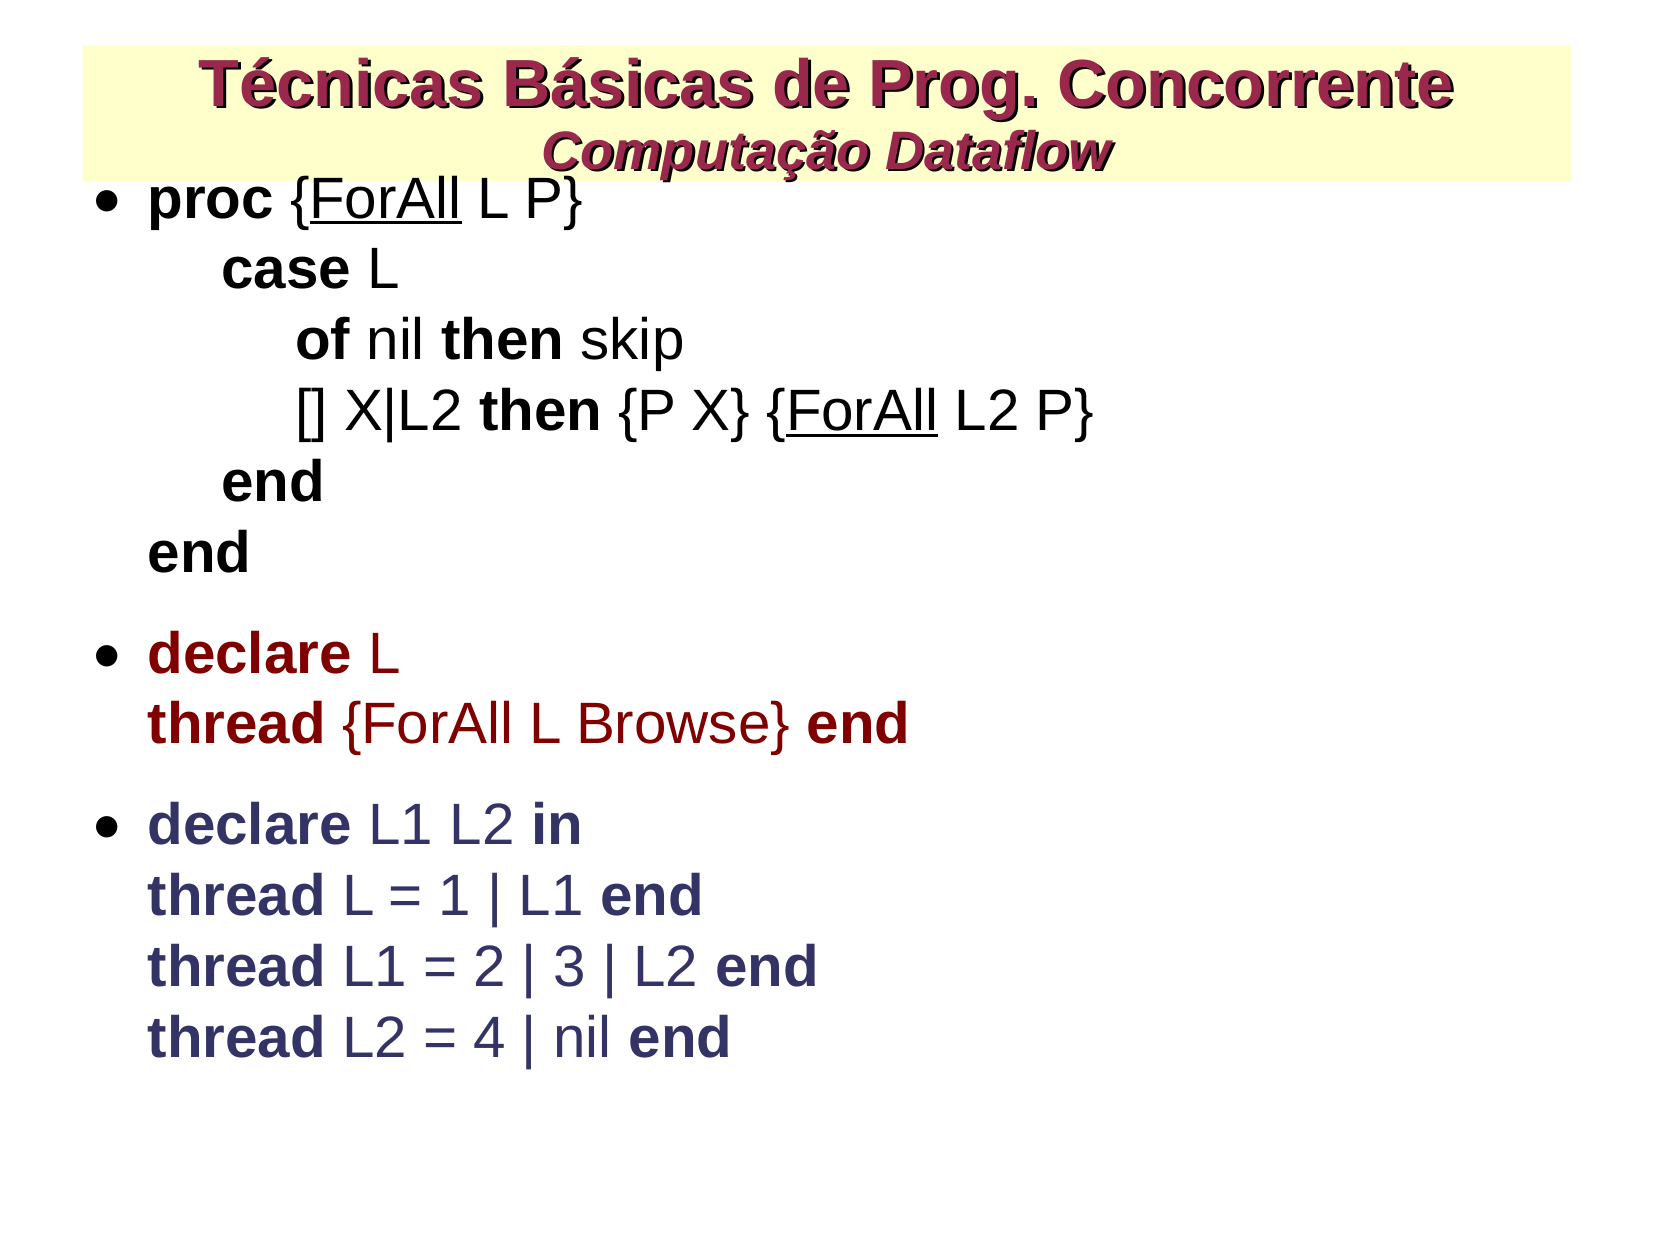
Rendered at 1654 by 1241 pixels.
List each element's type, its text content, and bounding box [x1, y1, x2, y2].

title Técnicas Básicas de Prog. Concorrente Computação Dataflow [82, 45, 1571, 182]
list proc {ForAll L P} case L of nil then skip [] X|L2 then {P X} {ForAll L2 P} end end declare L thread {ForAll L Browse} end declare L1 L2 in thread L = 1 | L1 end thread L1 = 2 | 3 | L2 end thread L2 = 4 | nil end [76, 165, 1565, 1111]
